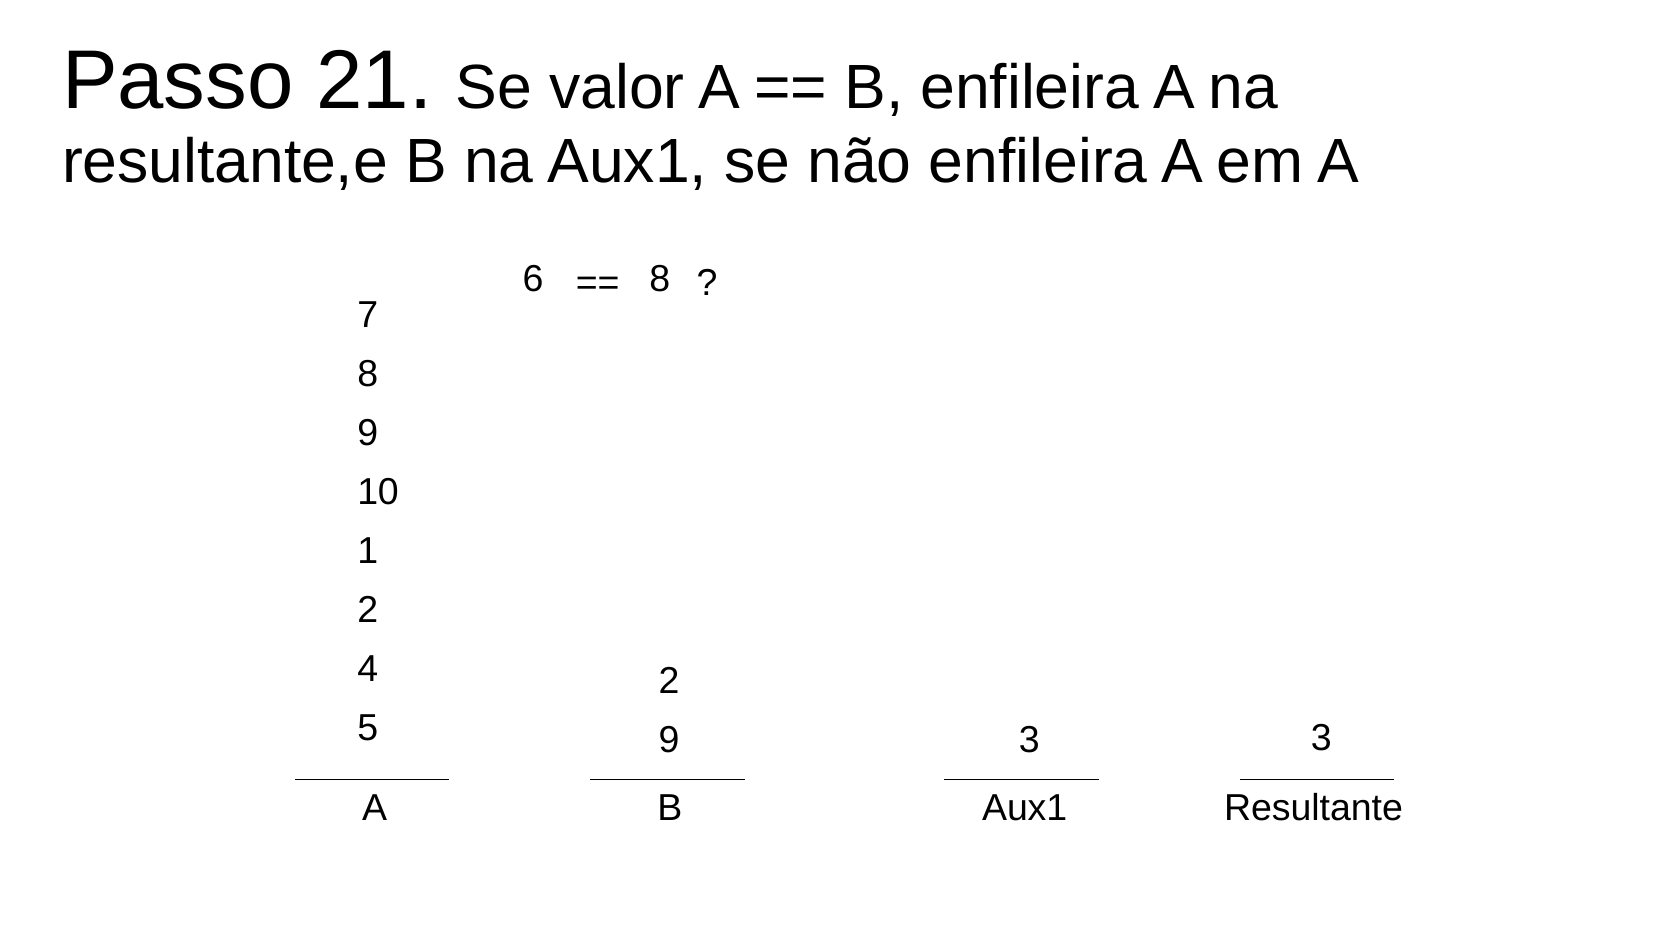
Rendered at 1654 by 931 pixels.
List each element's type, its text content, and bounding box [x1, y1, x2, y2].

text_box Passo 21. Se valor A == B, enfileira A na resultante,e B na Aux1, se não enfileira A em A [47, 25, 1607, 274]
text_box ? [681, 253, 733, 311]
text_box 4 [342, 640, 426, 697]
text_box 3 [1003, 710, 1055, 768]
text_box 9 [643, 710, 695, 768]
text_box == [561, 253, 635, 311]
text_box A [347, 779, 508, 837]
text_box 8 [342, 344, 393, 402]
text_box Aux1 [967, 780, 1083, 837]
text_box 6 [507, 250, 559, 308]
text_box 9 [342, 403, 393, 461]
text_box 5 [342, 699, 426, 756]
text_box Resultante [1209, 779, 1418, 837]
text_box 2 [342, 580, 426, 638]
text_box 1 [342, 521, 426, 579]
text_box 2 [643, 651, 695, 709]
text_box 7 [342, 285, 393, 343]
text_box 8 [634, 250, 686, 308]
text_box 3 [1296, 708, 1347, 766]
text_box 10 [342, 462, 426, 520]
text_box B [642, 780, 698, 837]
